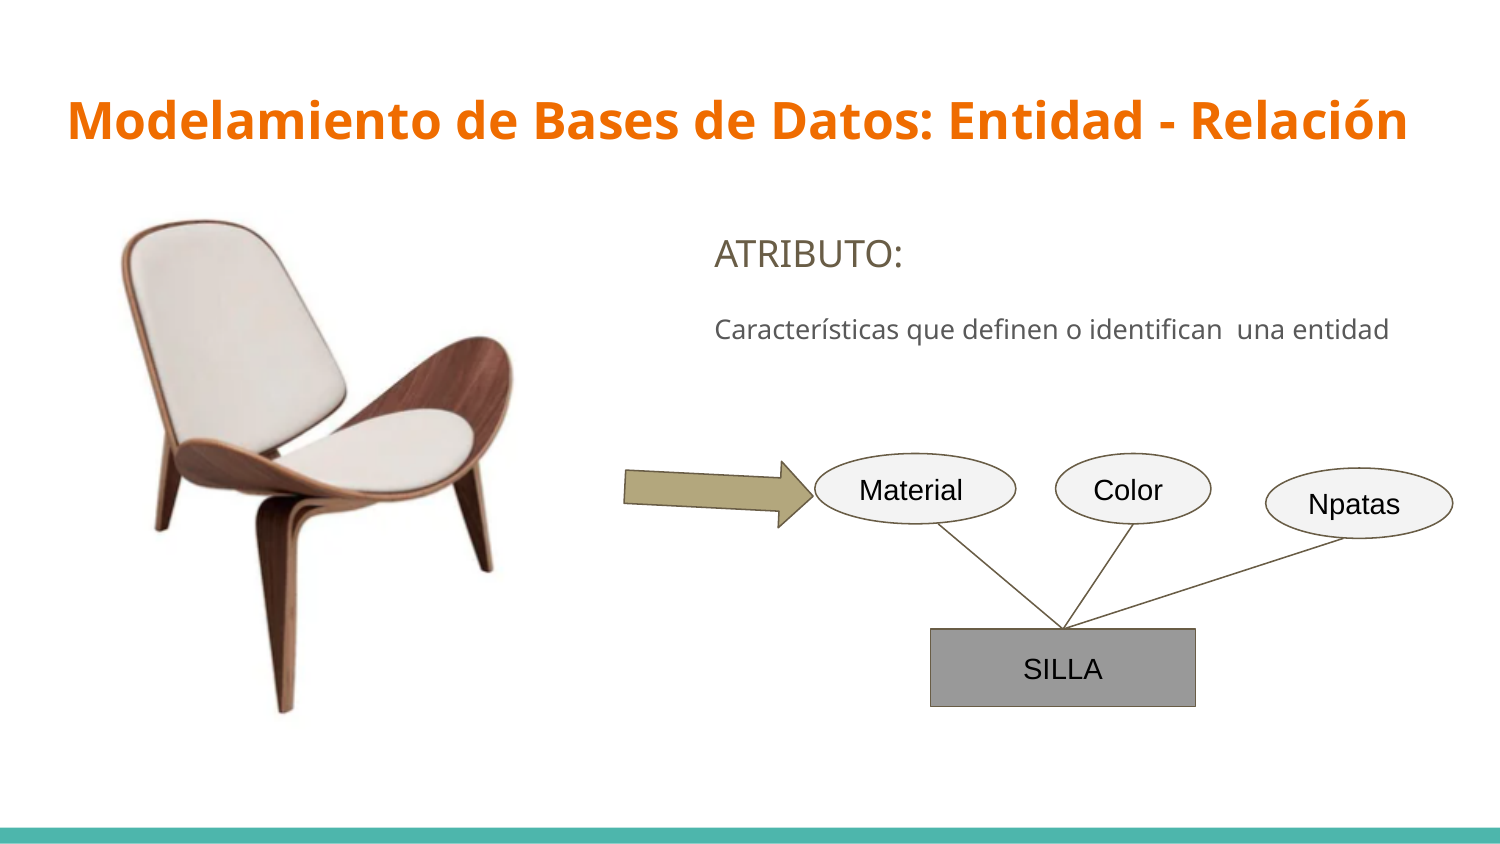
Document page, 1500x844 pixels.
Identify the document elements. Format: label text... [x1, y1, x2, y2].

list ATRIBUTO: Características que definen o identifican una entidad [699, 207, 1449, 435]
text_box Color [1055, 453, 1211, 524]
text_box Npatas [1265, 468, 1453, 539]
title Modelamiento de Bases de Datos: Entidad - Relación [51, 72, 1449, 189]
text_box Material [814, 453, 1016, 524]
text_box [624, 461, 814, 528]
text_box SILLA [930, 629, 1196, 707]
picture [51, 210, 578, 747]
